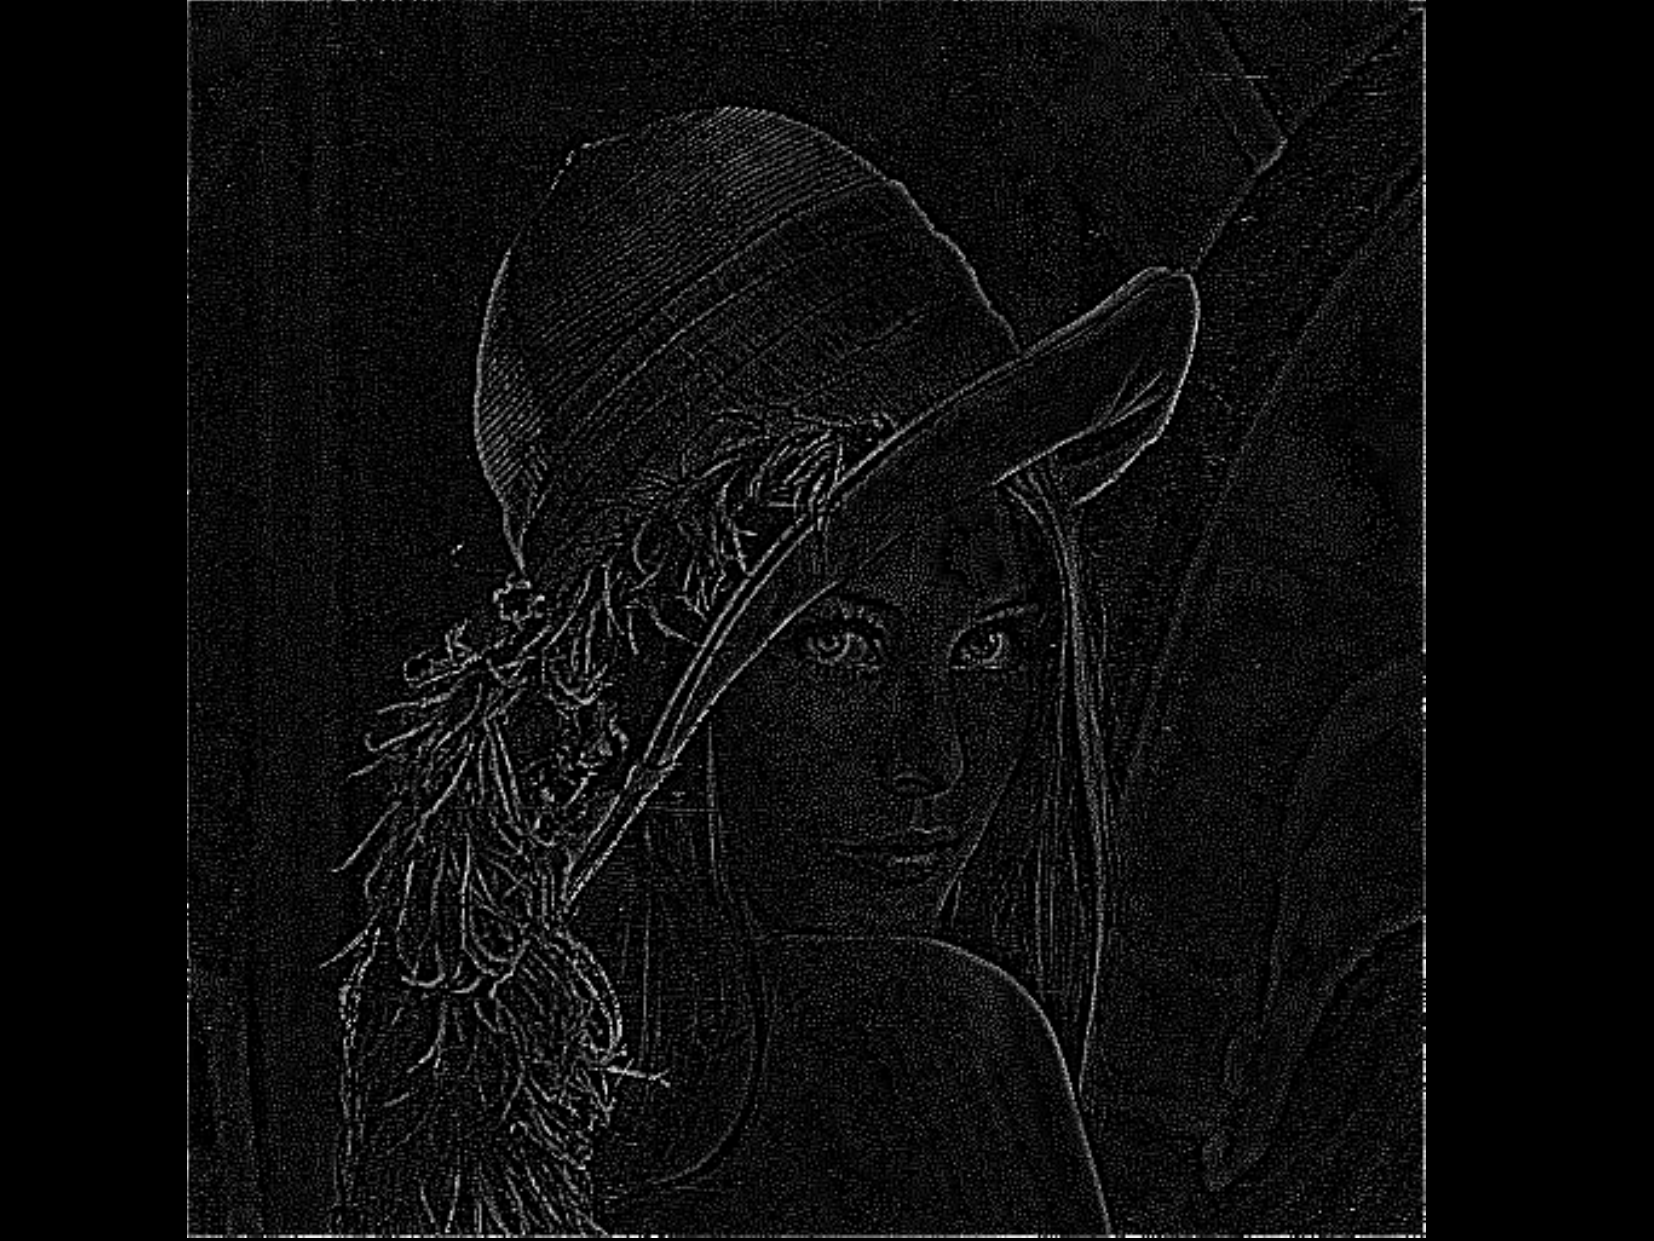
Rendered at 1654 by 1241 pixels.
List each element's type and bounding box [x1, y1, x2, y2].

picture [187, 0, 1426, 1238]
text_box [0, 0, 1654, 1241]
